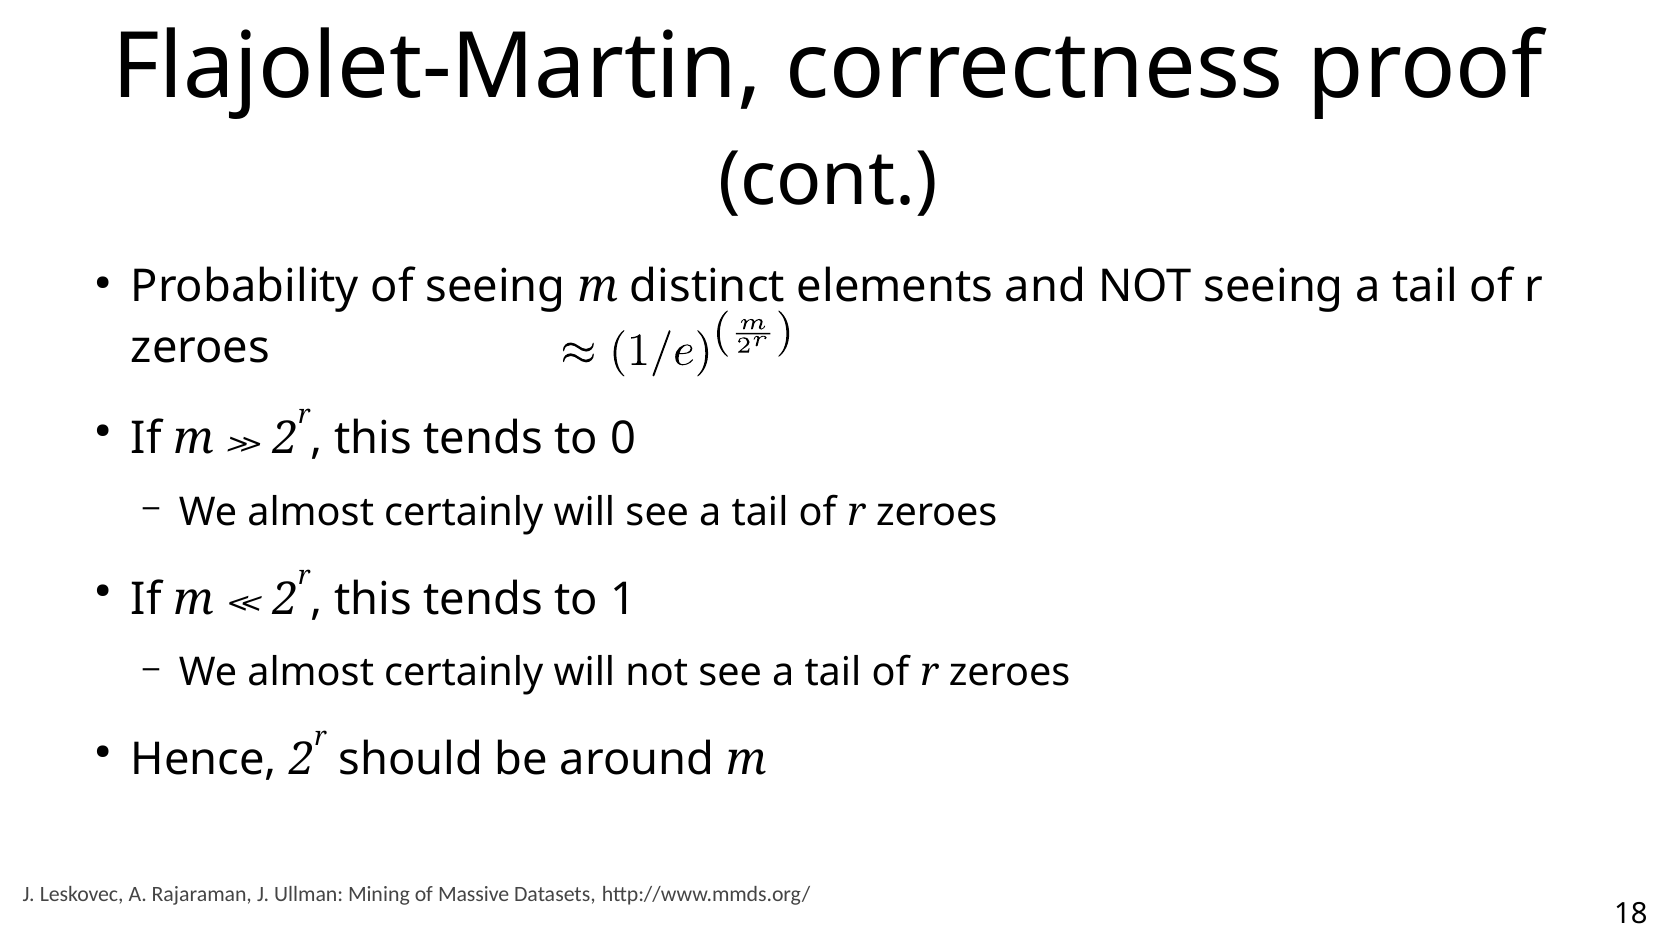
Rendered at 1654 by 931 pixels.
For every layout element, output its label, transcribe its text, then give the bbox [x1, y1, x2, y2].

text_box J. Leskovec, A. Rajaraman, J. Ullman: Mining of Massive Datasets, http://www.mmds.org/ [7, 877, 1116, 914]
title Flajolet-Martin, correctness proof (cont.) [2, 1, 1654, 226]
list Probability of seeing m distinct elements and NOT seeing a tail of r zeroes If m ≫ 2r, this tends to 0 We almost certainly will see a tail of r zeroes If m ≪ 2r, this tends to 1 We almost certainly will not see a tail of r zeroes Hence, 2r should be around m [82, 253, 1571, 793]
